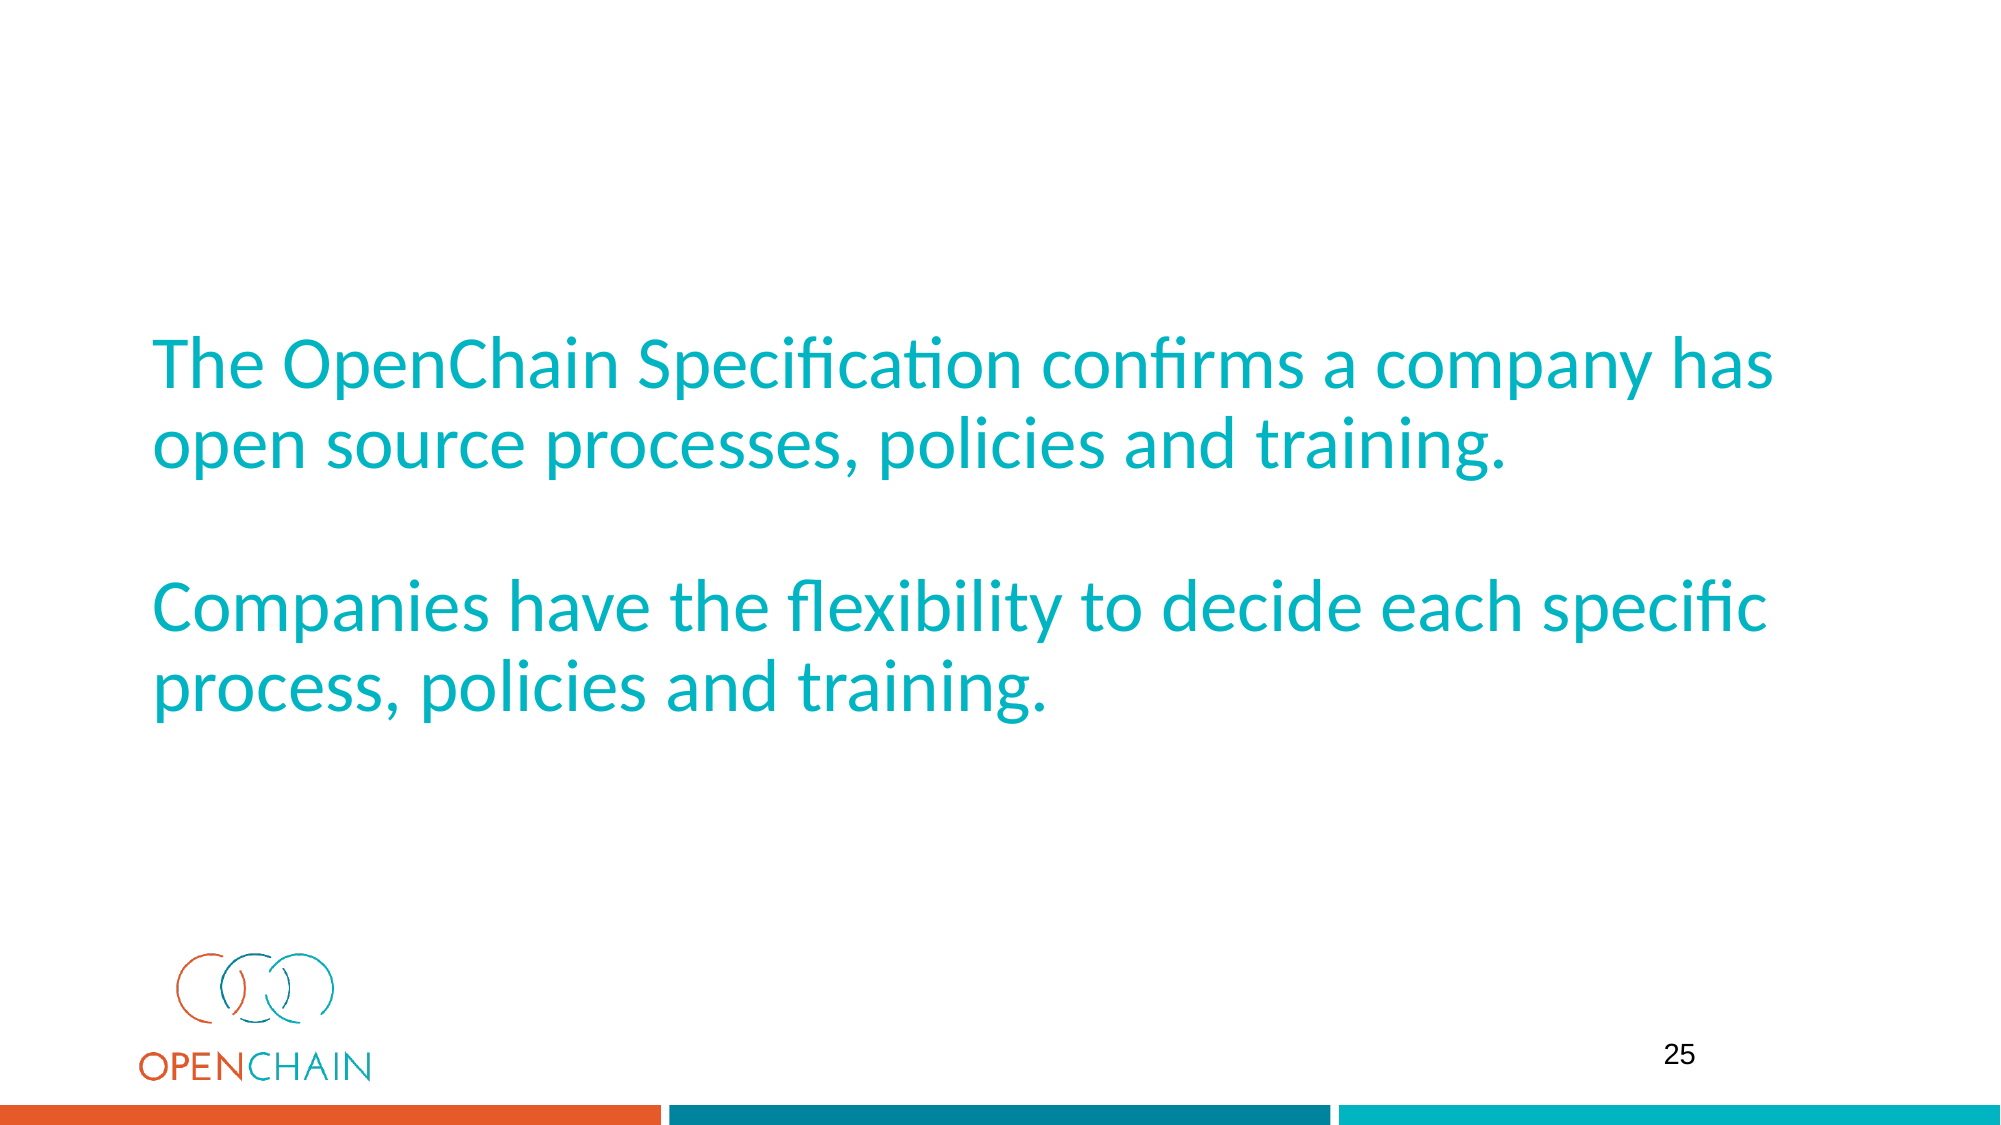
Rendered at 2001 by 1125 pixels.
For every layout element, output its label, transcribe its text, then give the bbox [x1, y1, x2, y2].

slide_number <number> [1648, 1022, 1863, 1083]
picture [137, 951, 372, 1082]
title The OpenChain Specification confirms a company has open source processes, policies and training. Companies have the flexibility to decide each specific process, policies and training. [137, 376, 1863, 594]
